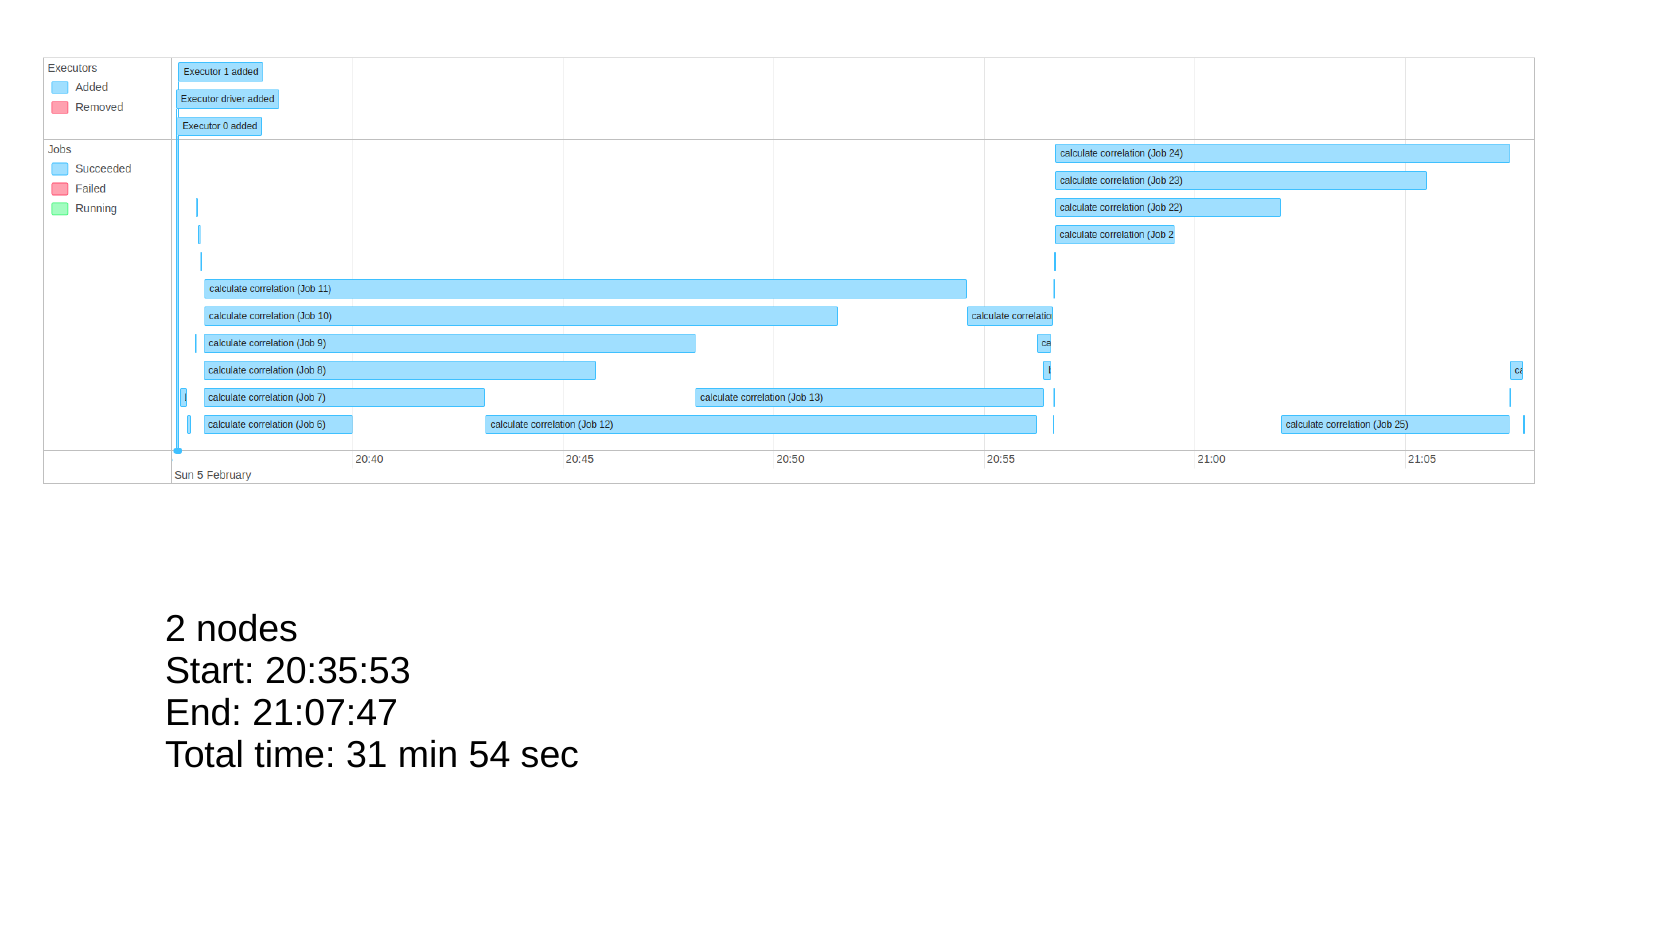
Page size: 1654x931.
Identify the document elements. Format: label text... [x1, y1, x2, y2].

text_box 2 nodes Start: 20:35:53 End: 21:07:47 Total time: 31 min 54 sec [150, 600, 788, 784]
picture [37, 54, 1541, 488]
